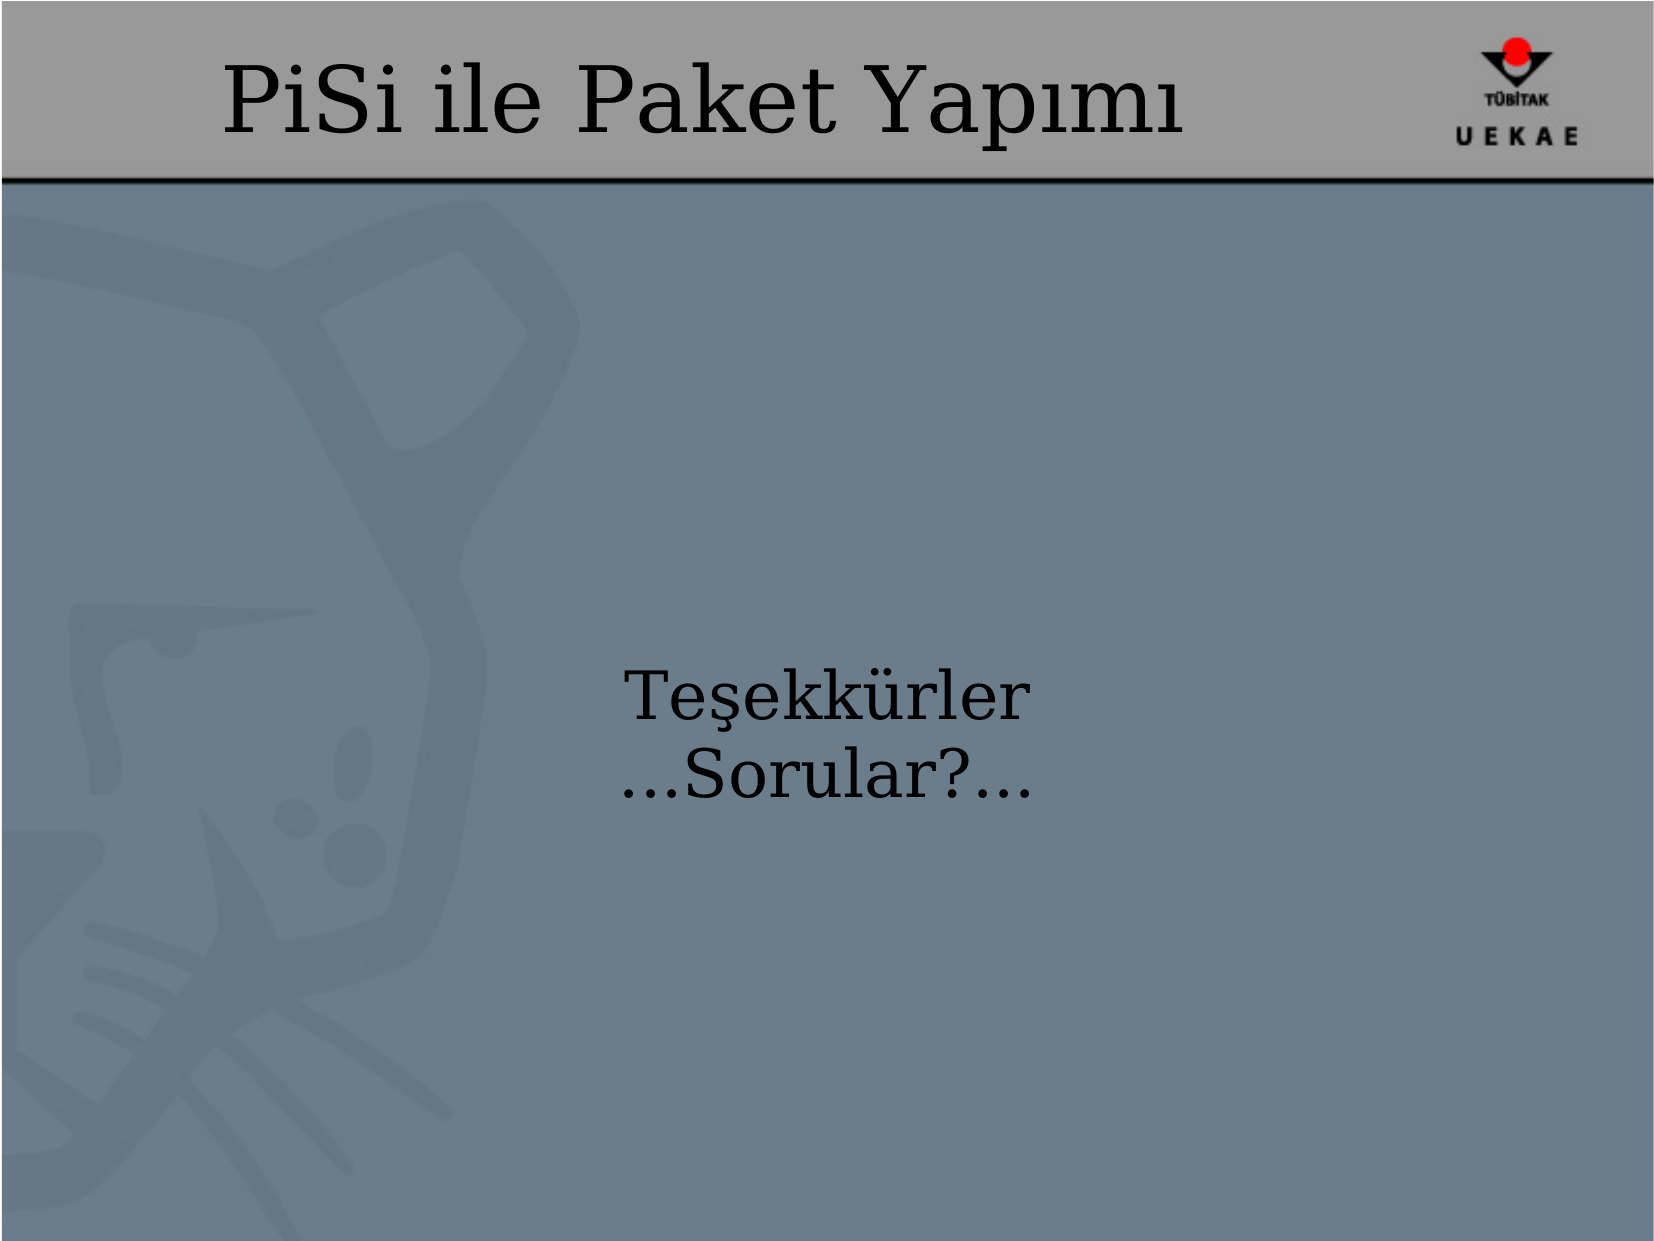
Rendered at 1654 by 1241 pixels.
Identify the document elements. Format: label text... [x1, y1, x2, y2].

picture [1, 1, 1654, 1241]
subtitle Teşekkürler ...Sorular?... [121, 344, 1534, 1127]
title PiSi ile Paket Yapımı [0, 0, 1410, 204]
